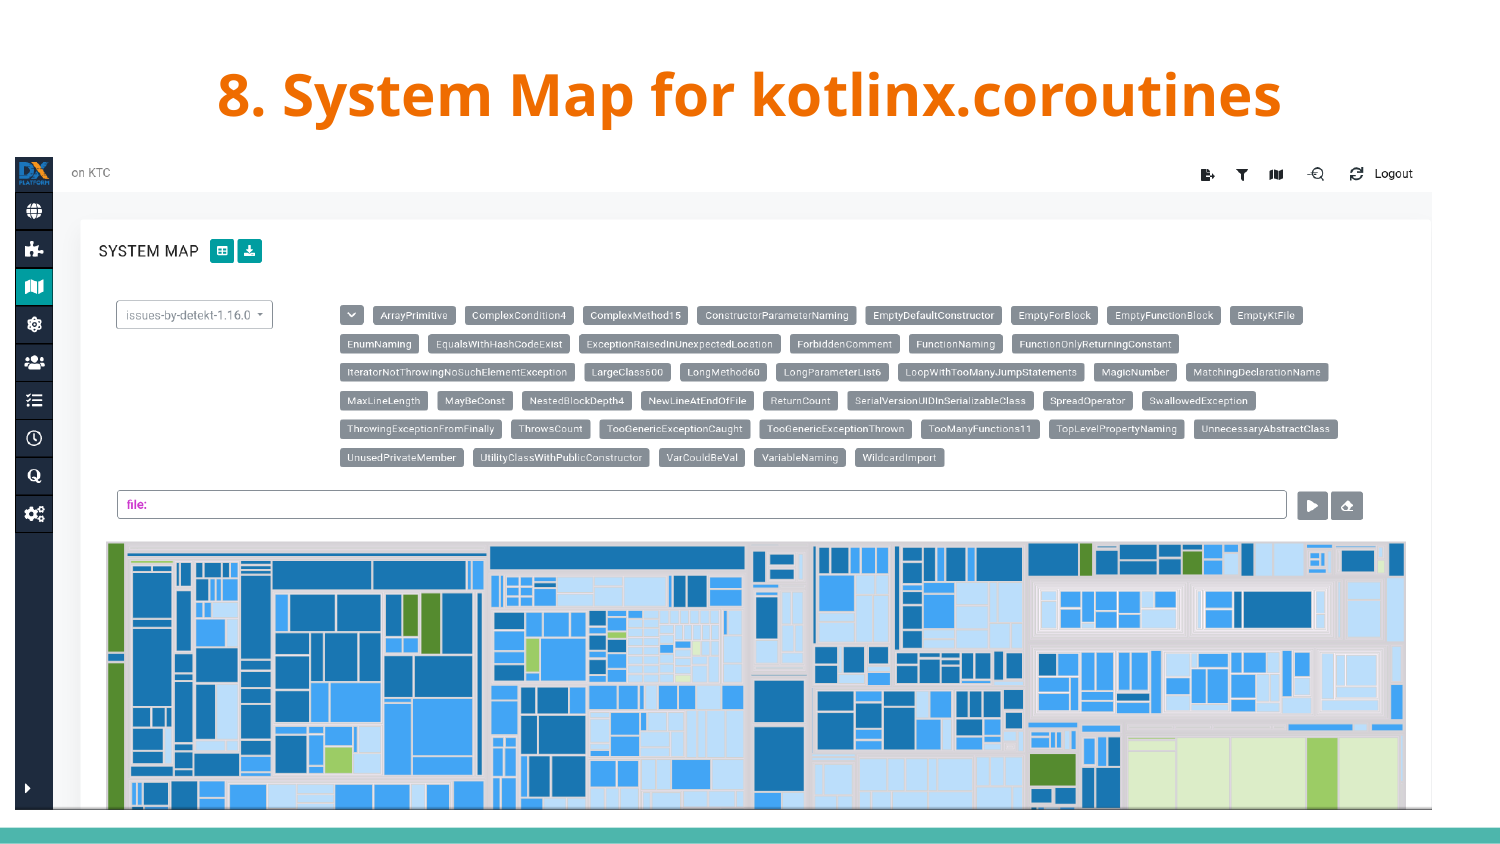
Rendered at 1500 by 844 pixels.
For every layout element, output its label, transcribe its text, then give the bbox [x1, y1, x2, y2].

title 8. System Map for kotlinx.coroutines [51, 55, 1449, 132]
picture [15, 157, 1432, 811]
